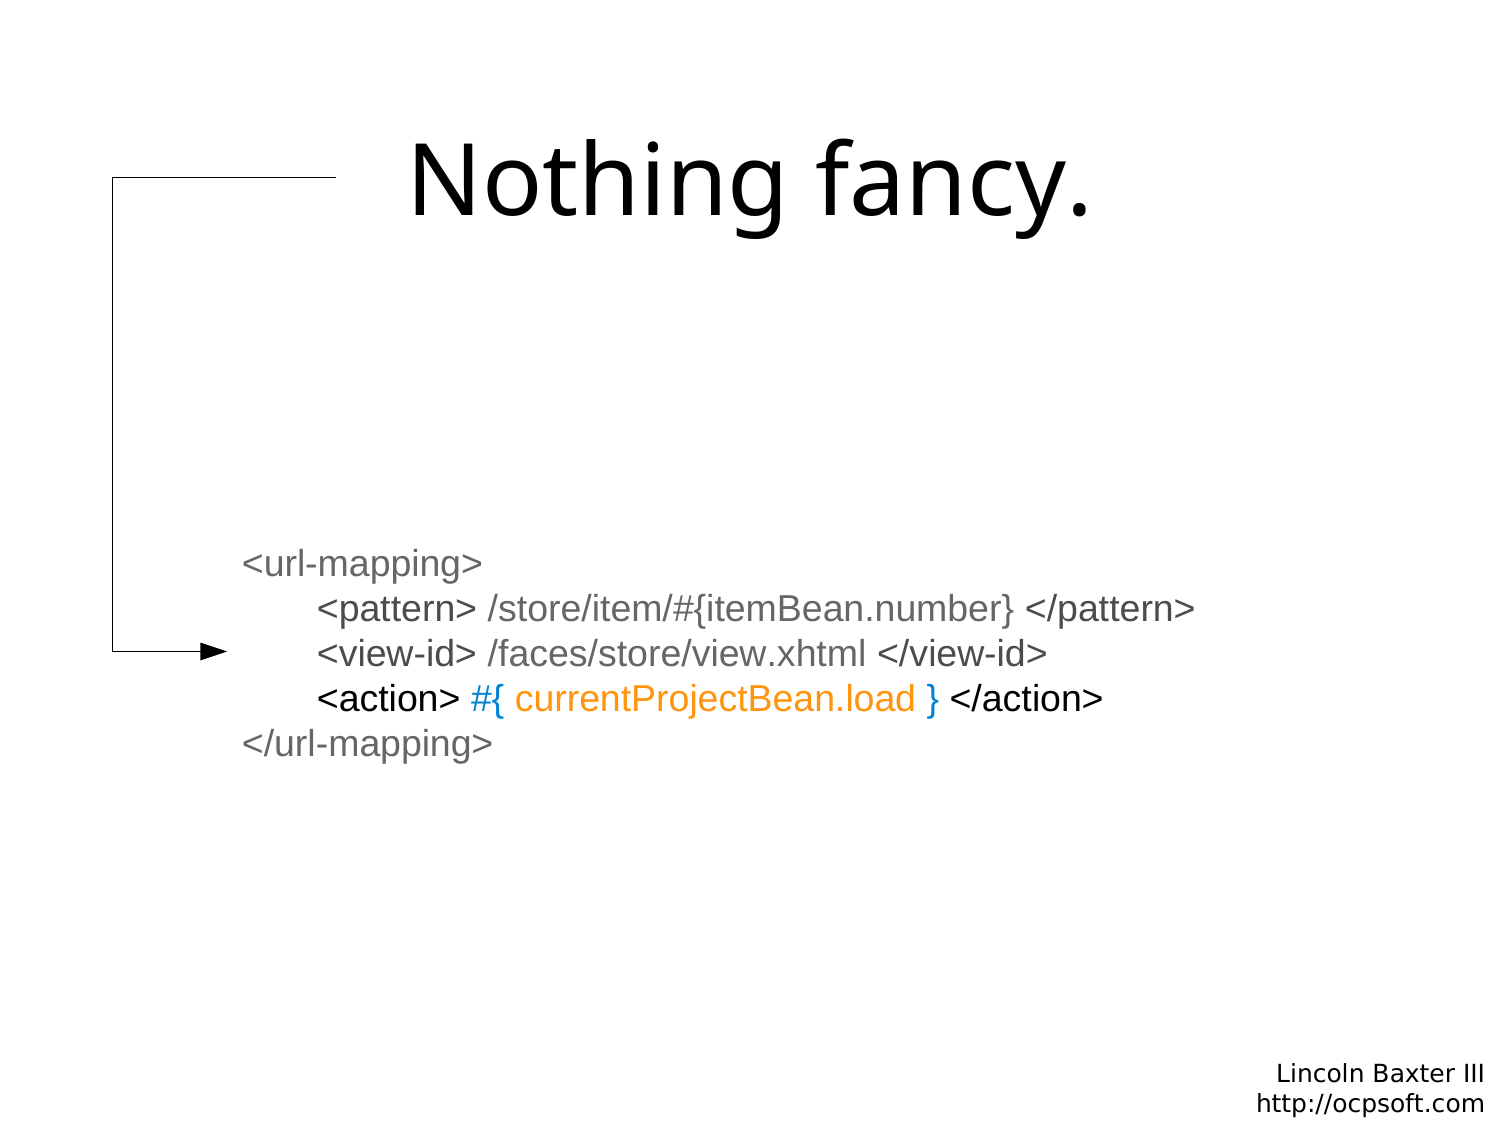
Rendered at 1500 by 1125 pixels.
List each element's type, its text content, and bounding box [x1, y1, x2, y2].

title Nothing fancy. [75, 104, 1425, 246]
text_box <url-mapping> <pattern> /store/item/#{itemBean.number} </pattern> <view-id> /faces/store/view.xhtml </view-id> <action> #{ currentProjectBean.load } </action> </url-mapping> [227, 531, 1286, 772]
